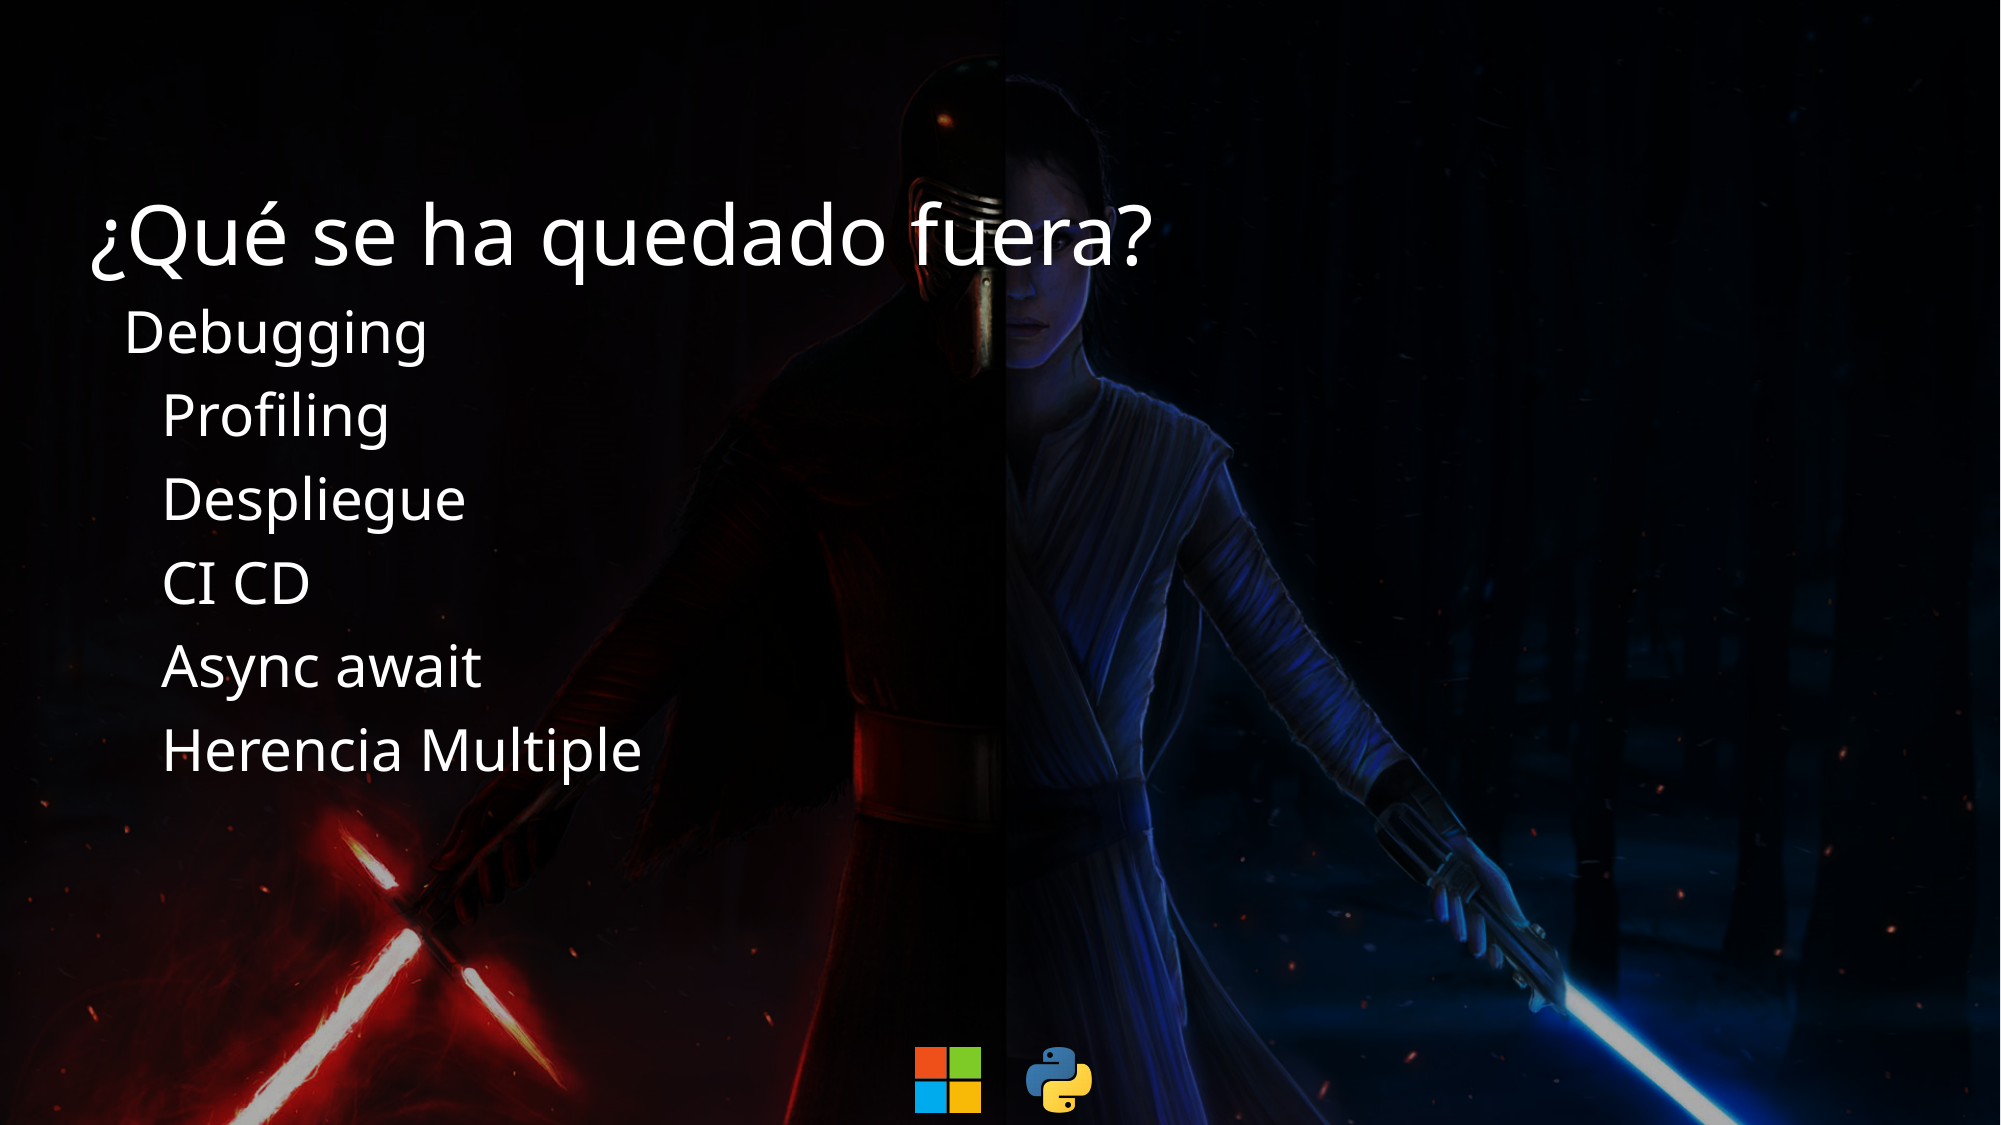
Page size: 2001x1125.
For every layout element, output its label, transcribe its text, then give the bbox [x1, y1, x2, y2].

title ¿Qué se ha quedado fuera? [75, 130, 1801, 348]
list Debugging Profiling Despliegue CI CD Async await Herencia Multiple [108, 232, 957, 1046]
